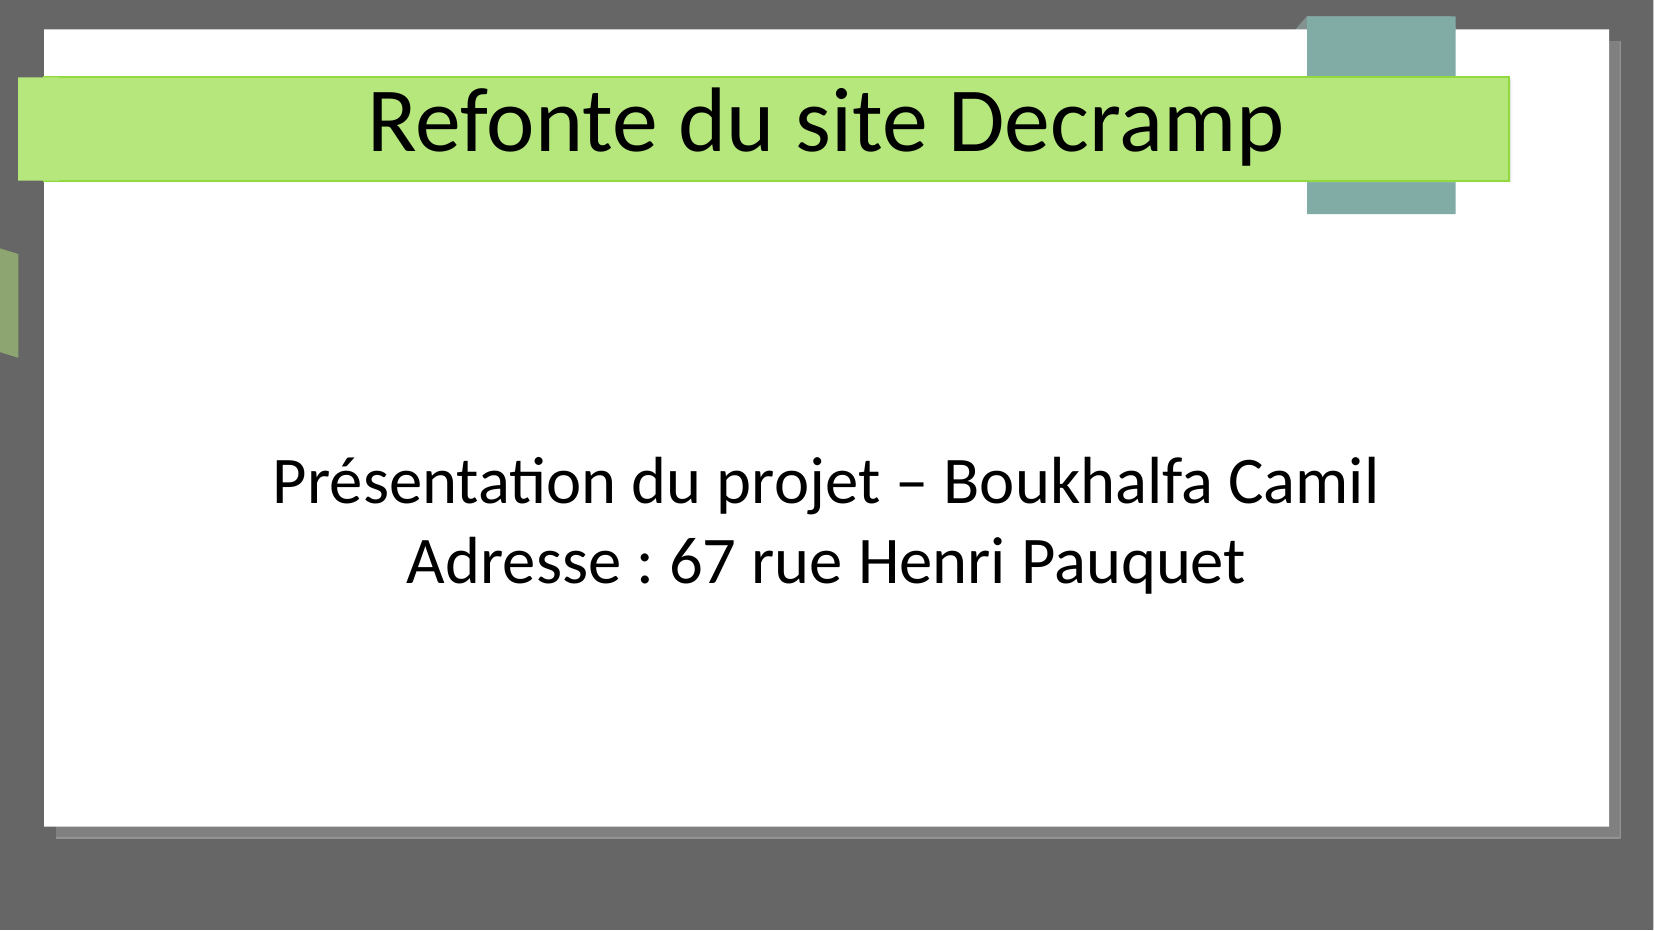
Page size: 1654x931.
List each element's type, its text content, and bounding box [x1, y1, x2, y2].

title Refonte du site Decramp [82, 37, 1571, 193]
subtitle Présentation du projet – Boukhalfa Camil Adresse : 67 rue Henri Pauquet [88, 221, 1565, 812]
